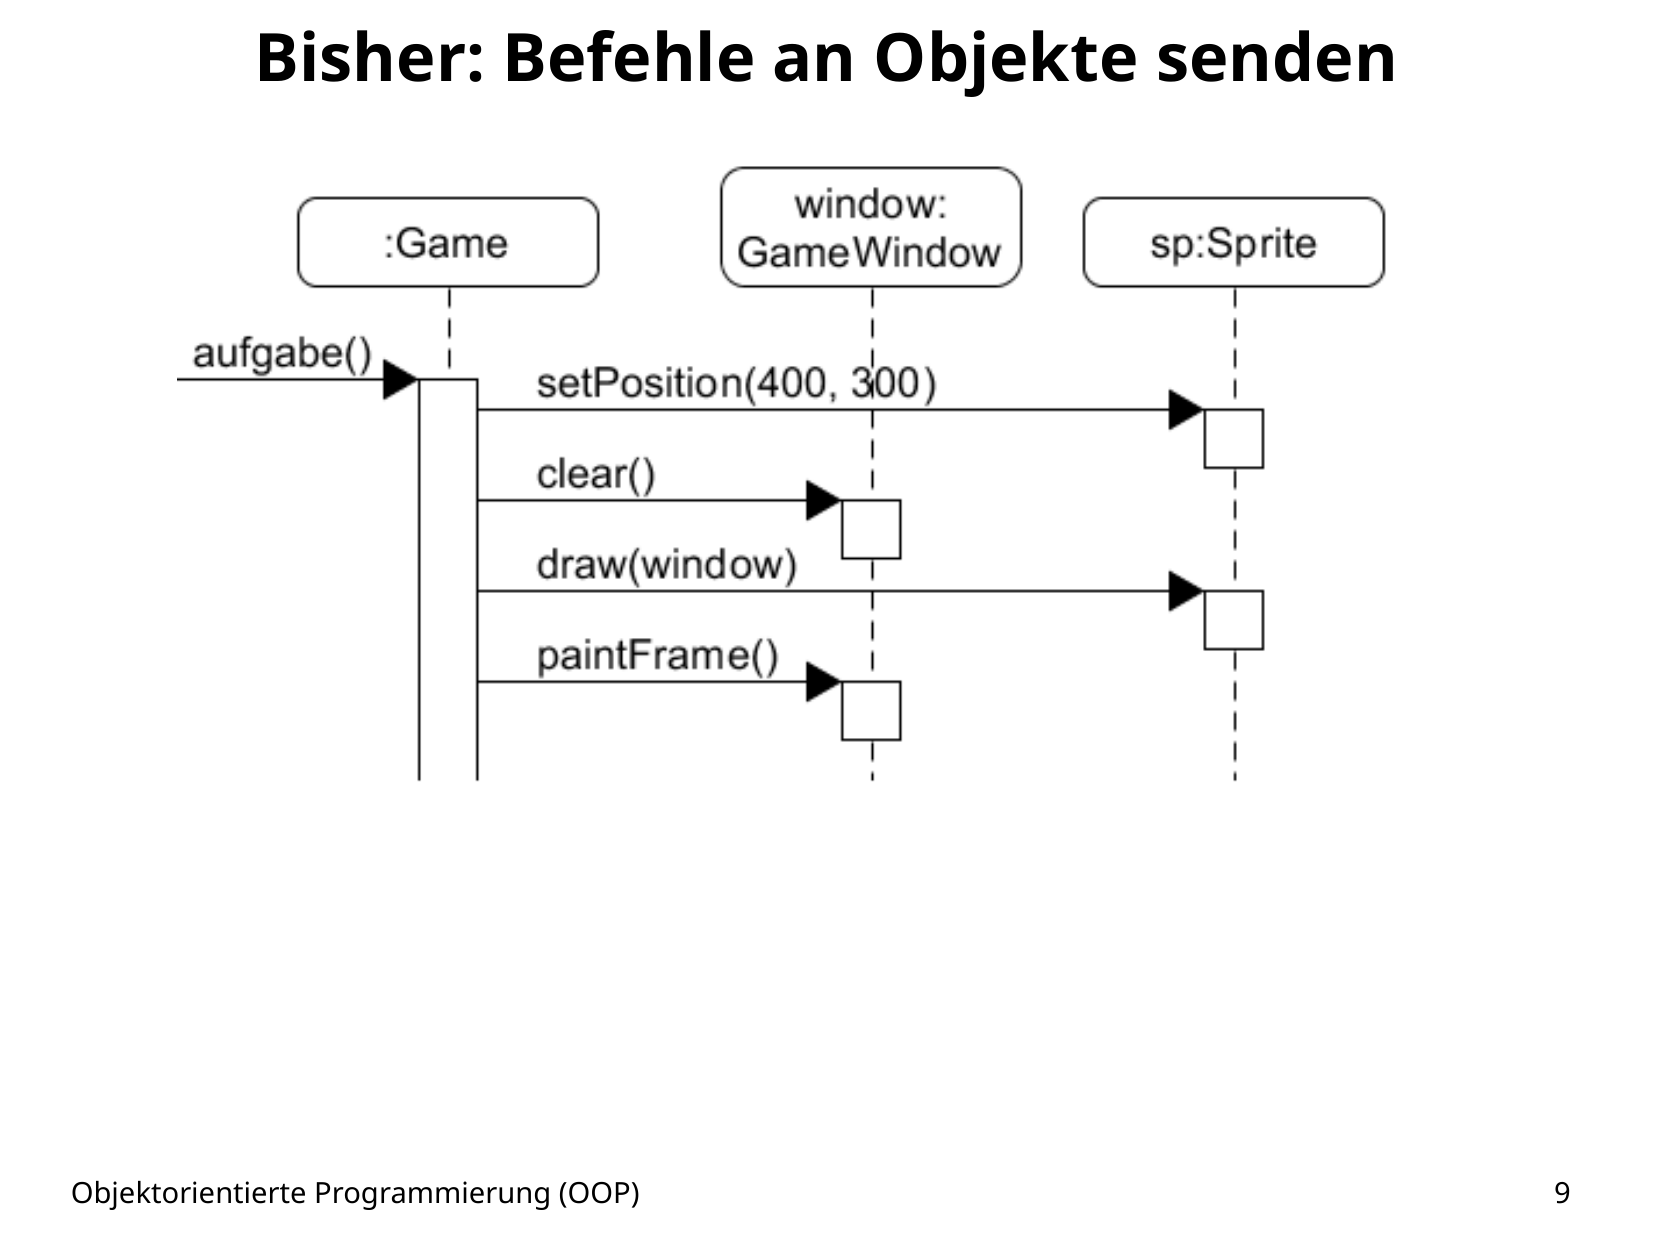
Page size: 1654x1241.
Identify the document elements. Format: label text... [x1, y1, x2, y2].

title Bisher: Befehle an Objekte senden [0, 5, 1654, 107]
picture [177, 165, 1388, 1144]
